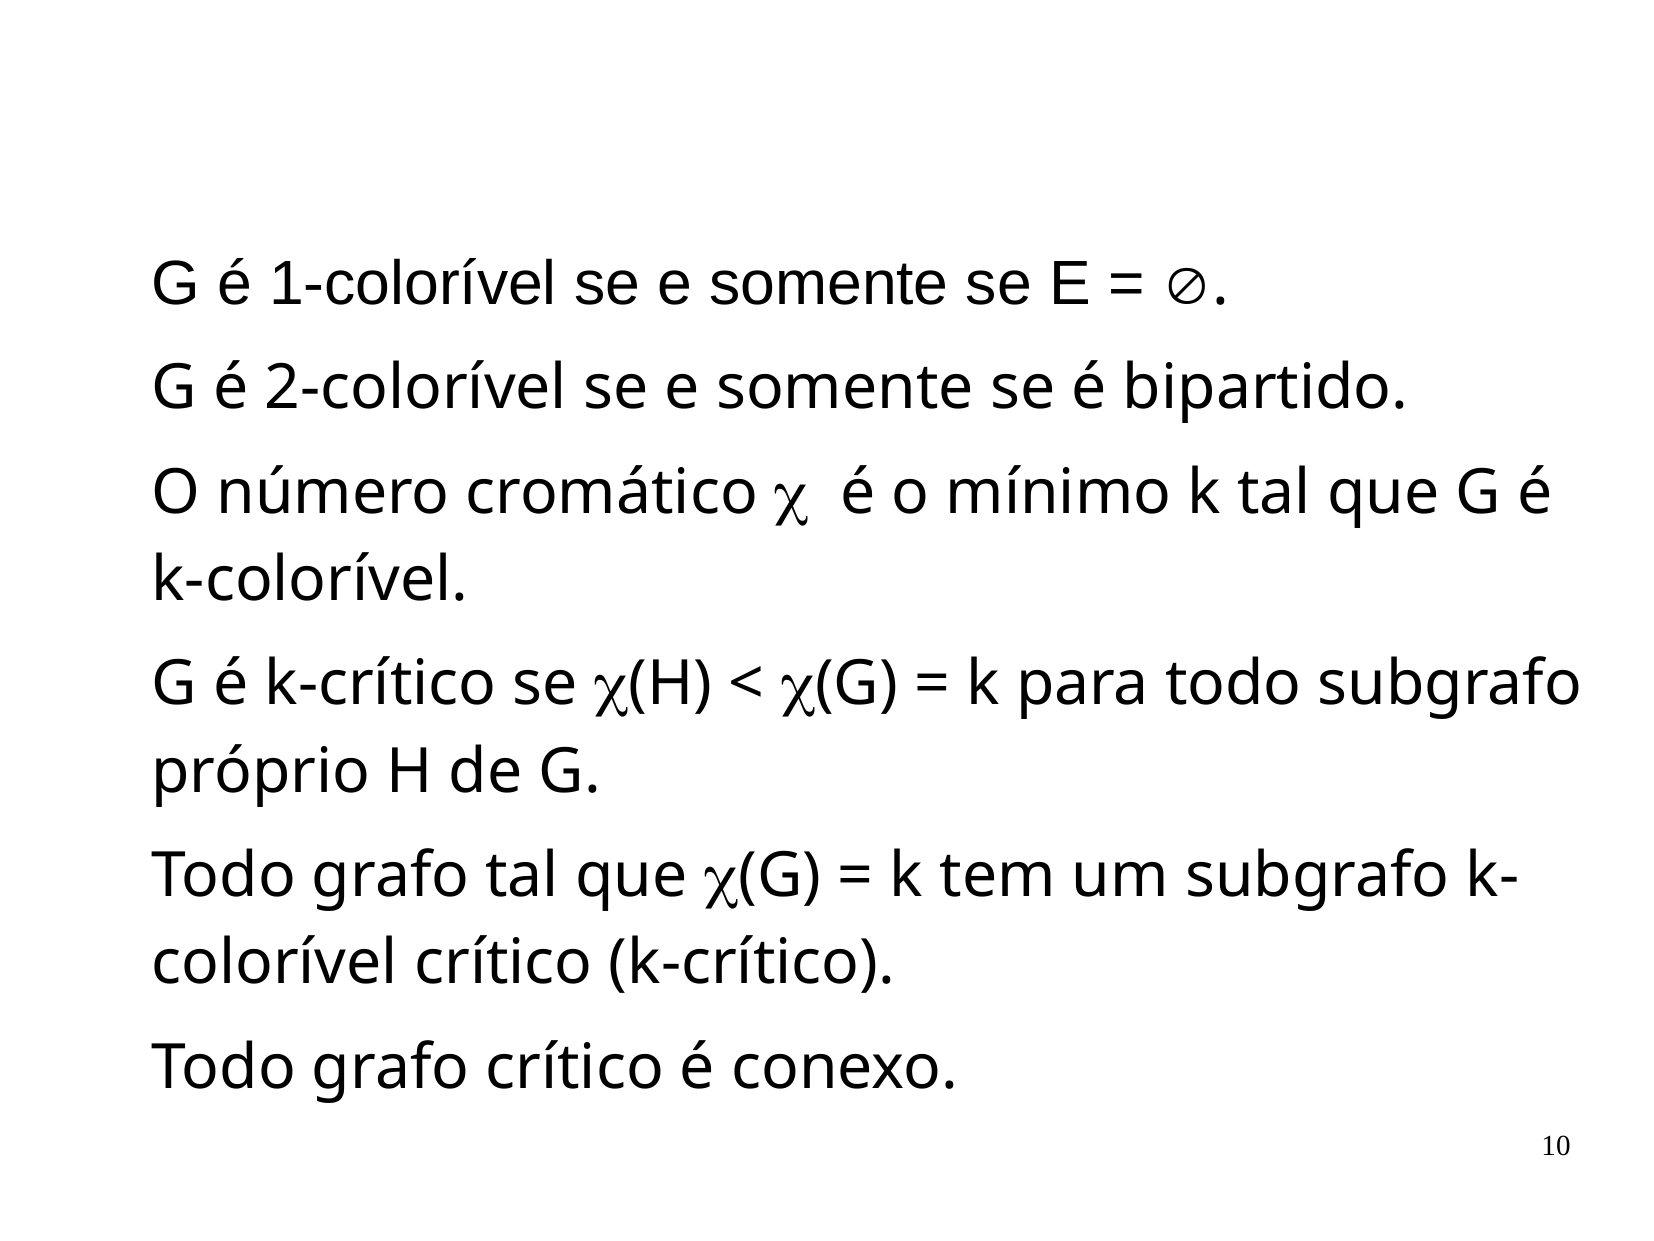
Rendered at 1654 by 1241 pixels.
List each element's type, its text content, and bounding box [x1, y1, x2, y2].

list G é 1-colorível se e somente se E = . G é 2-colorível se e somente se é bipartido. O número cromático é o mínimo k tal que G é k-colorível. G é k-crítico se (H) < (G) = k para todo subgrafo próprio H de G. Todo grafo tal que (G) = k tem um subgrafo k-colorível crítico (k-crítico). Todo grafo crítico é conexo. [151, 237, 1598, 1101]
